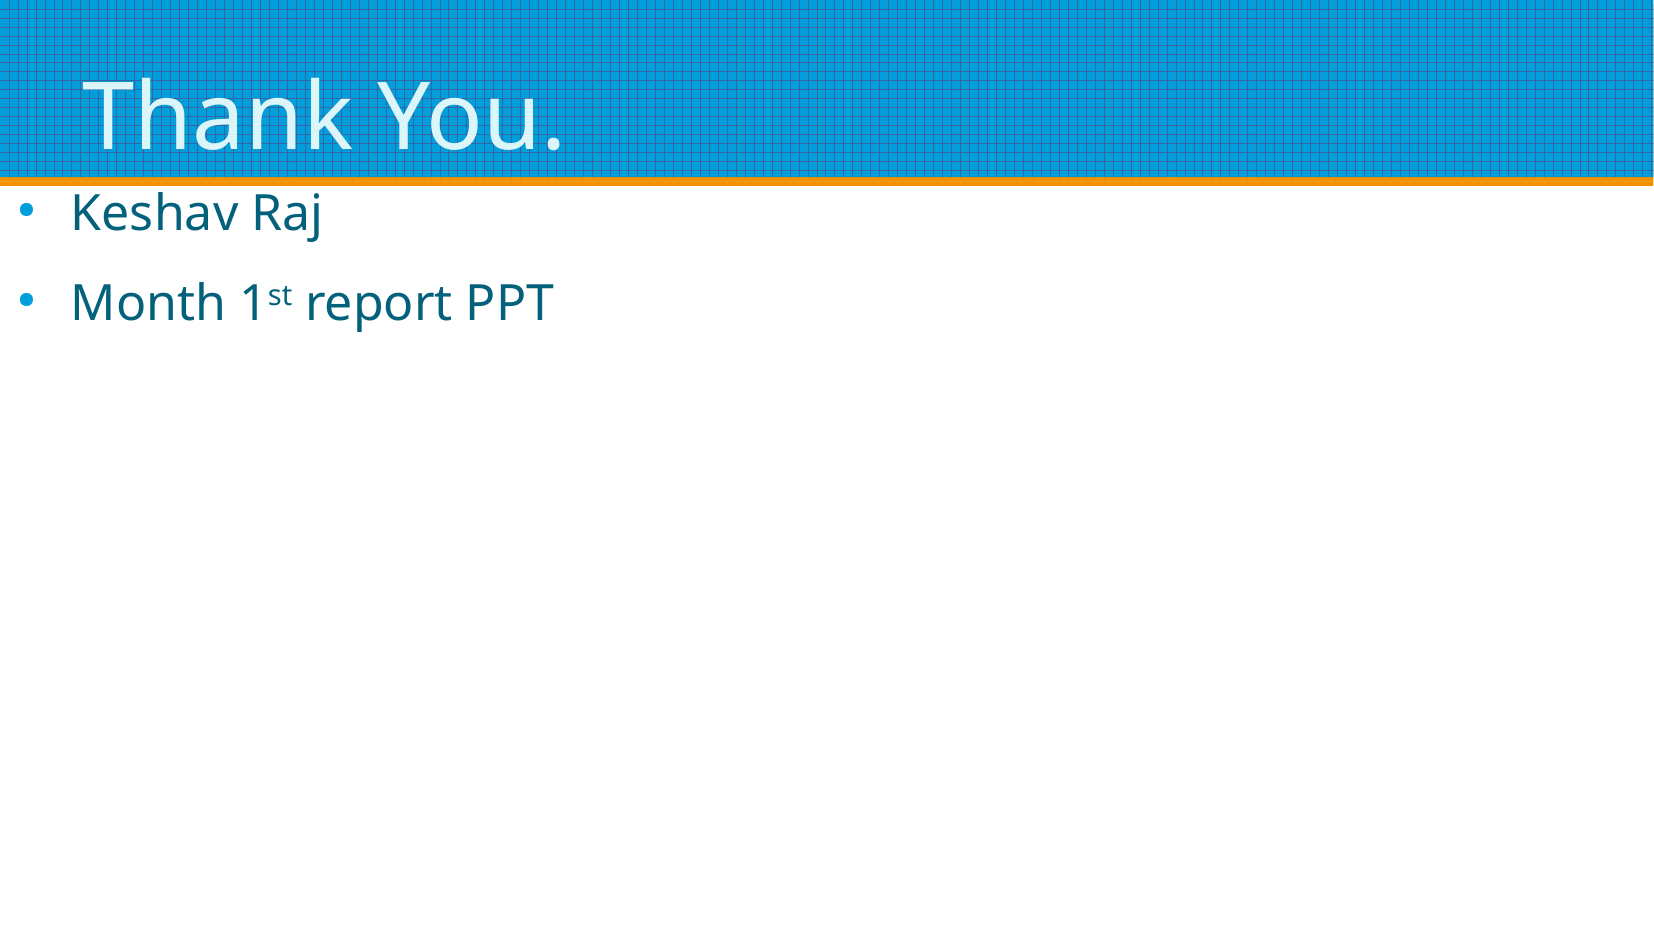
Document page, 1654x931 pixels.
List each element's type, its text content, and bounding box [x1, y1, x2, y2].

title Thank You. [82, 14, 1571, 177]
list Keshav Raj Month 1st report PPT [0, 177, 1571, 916]
